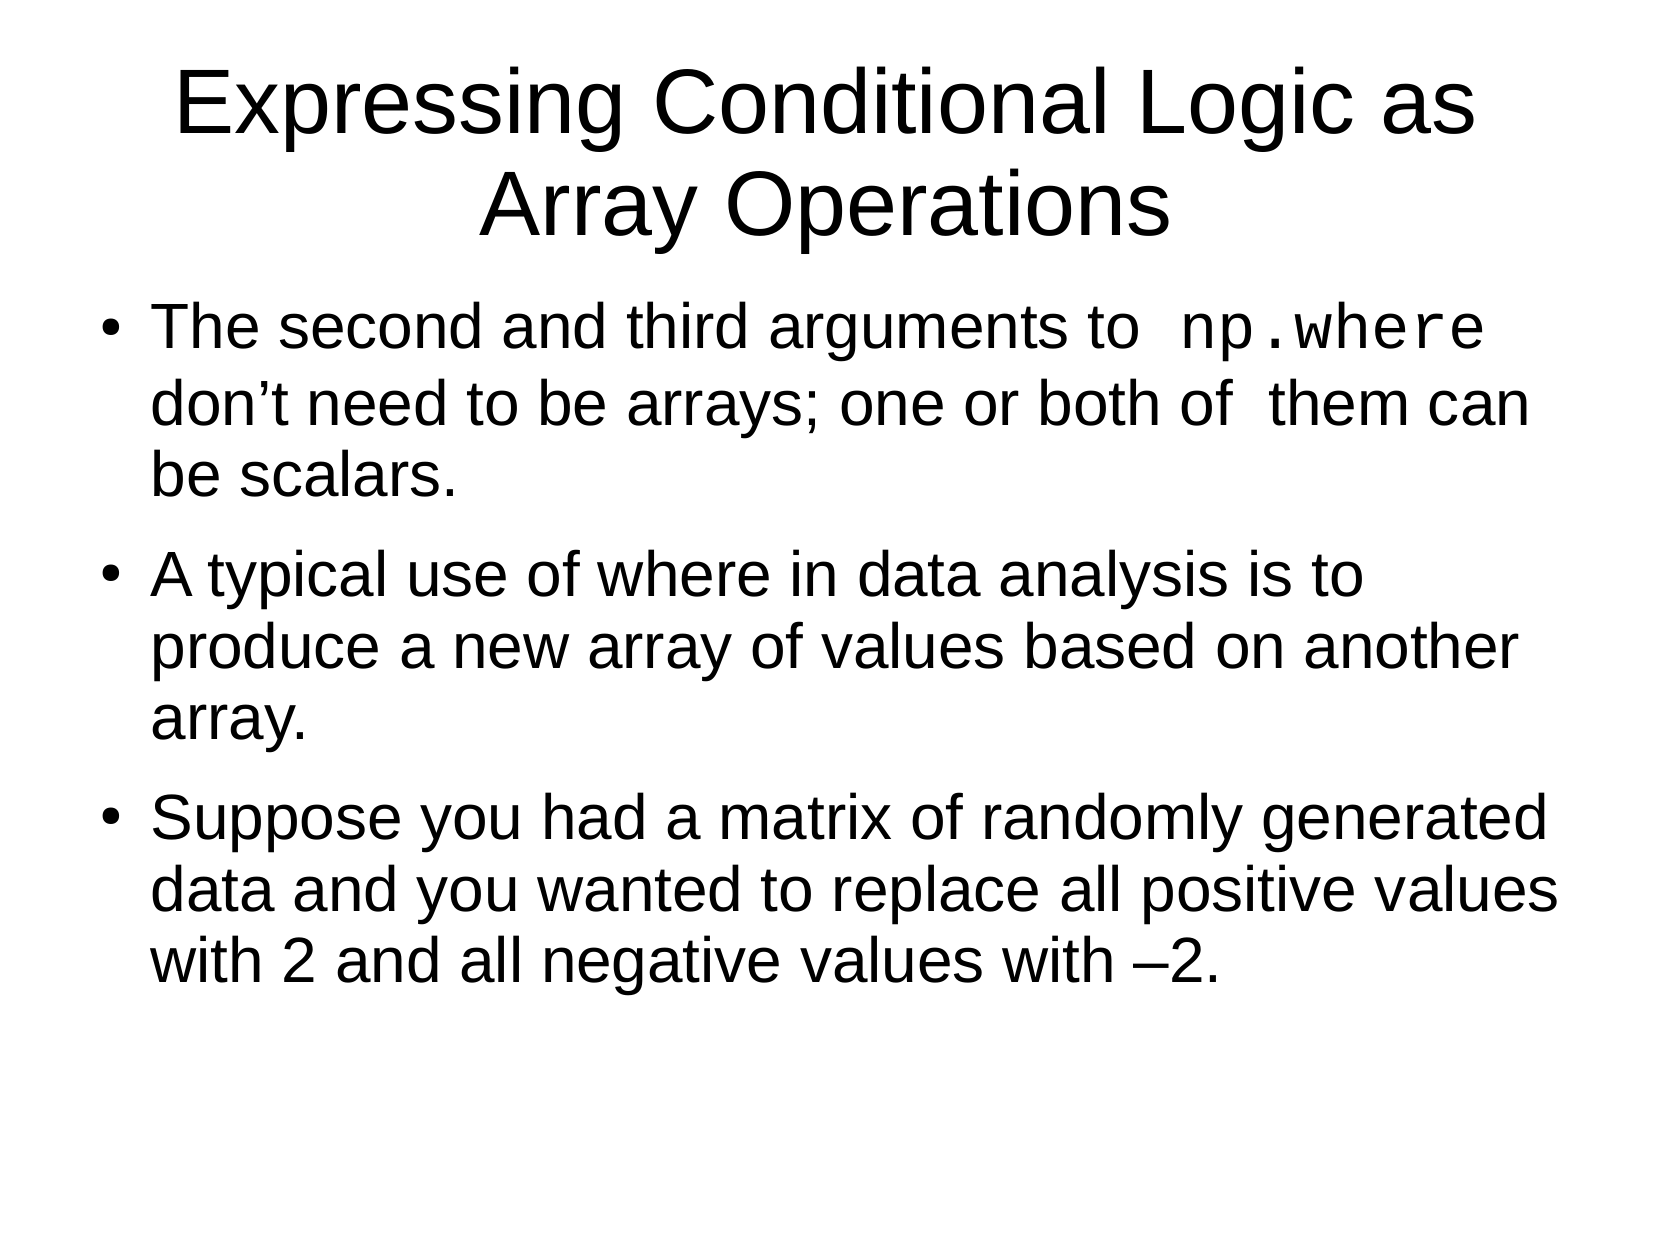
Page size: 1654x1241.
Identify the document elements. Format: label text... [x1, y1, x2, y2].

list The second and third arguments to np.where don’t need to be arrays; one or both of them can be scalars. A typical use of where in data analysis is to produce a new array of values based on another array. Suppose you had a matrix of randomly generated data and you wanted to replace all positive values with 2 and all negative values with –2. [82, 290, 1571, 1010]
title Expressing Conditional Logic as Array Operations [82, 49, 1571, 257]
